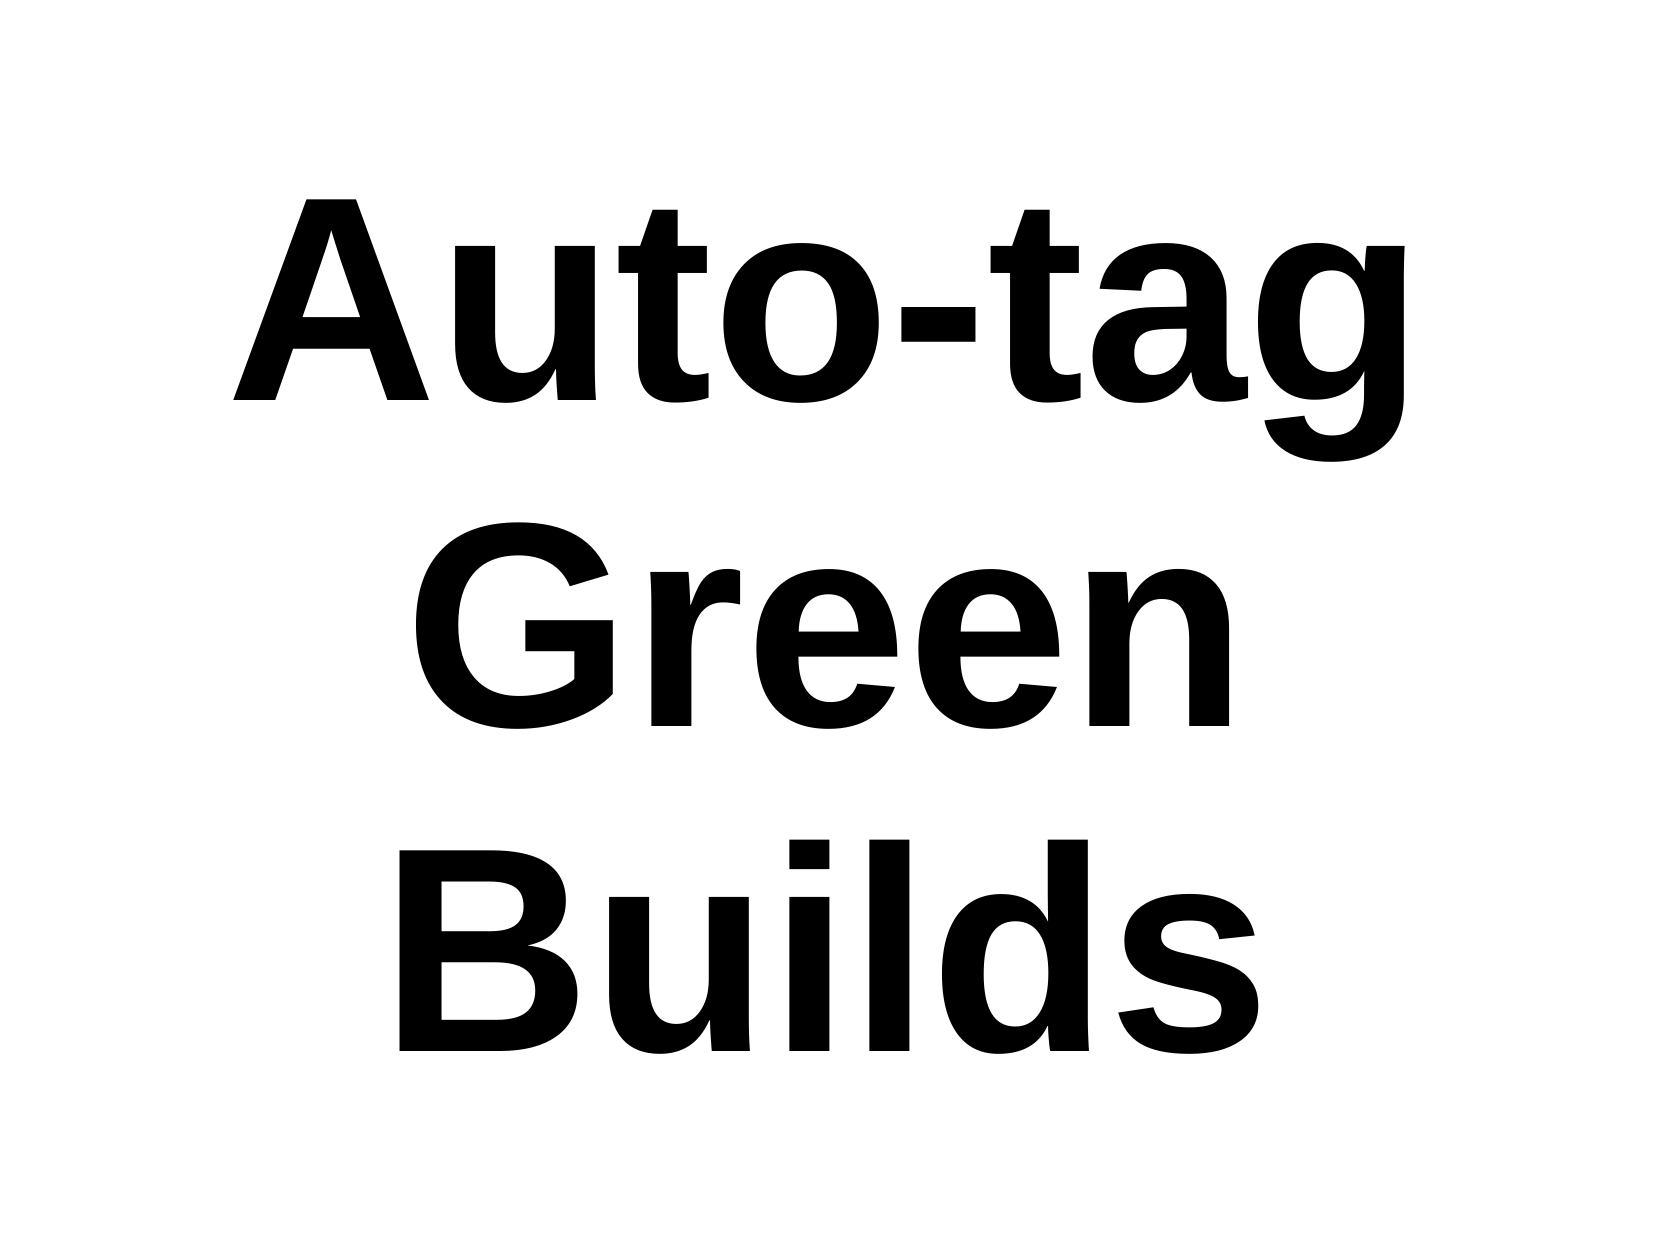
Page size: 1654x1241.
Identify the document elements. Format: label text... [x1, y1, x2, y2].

title Auto-tag Green Builds [82, 49, 1571, 1201]
